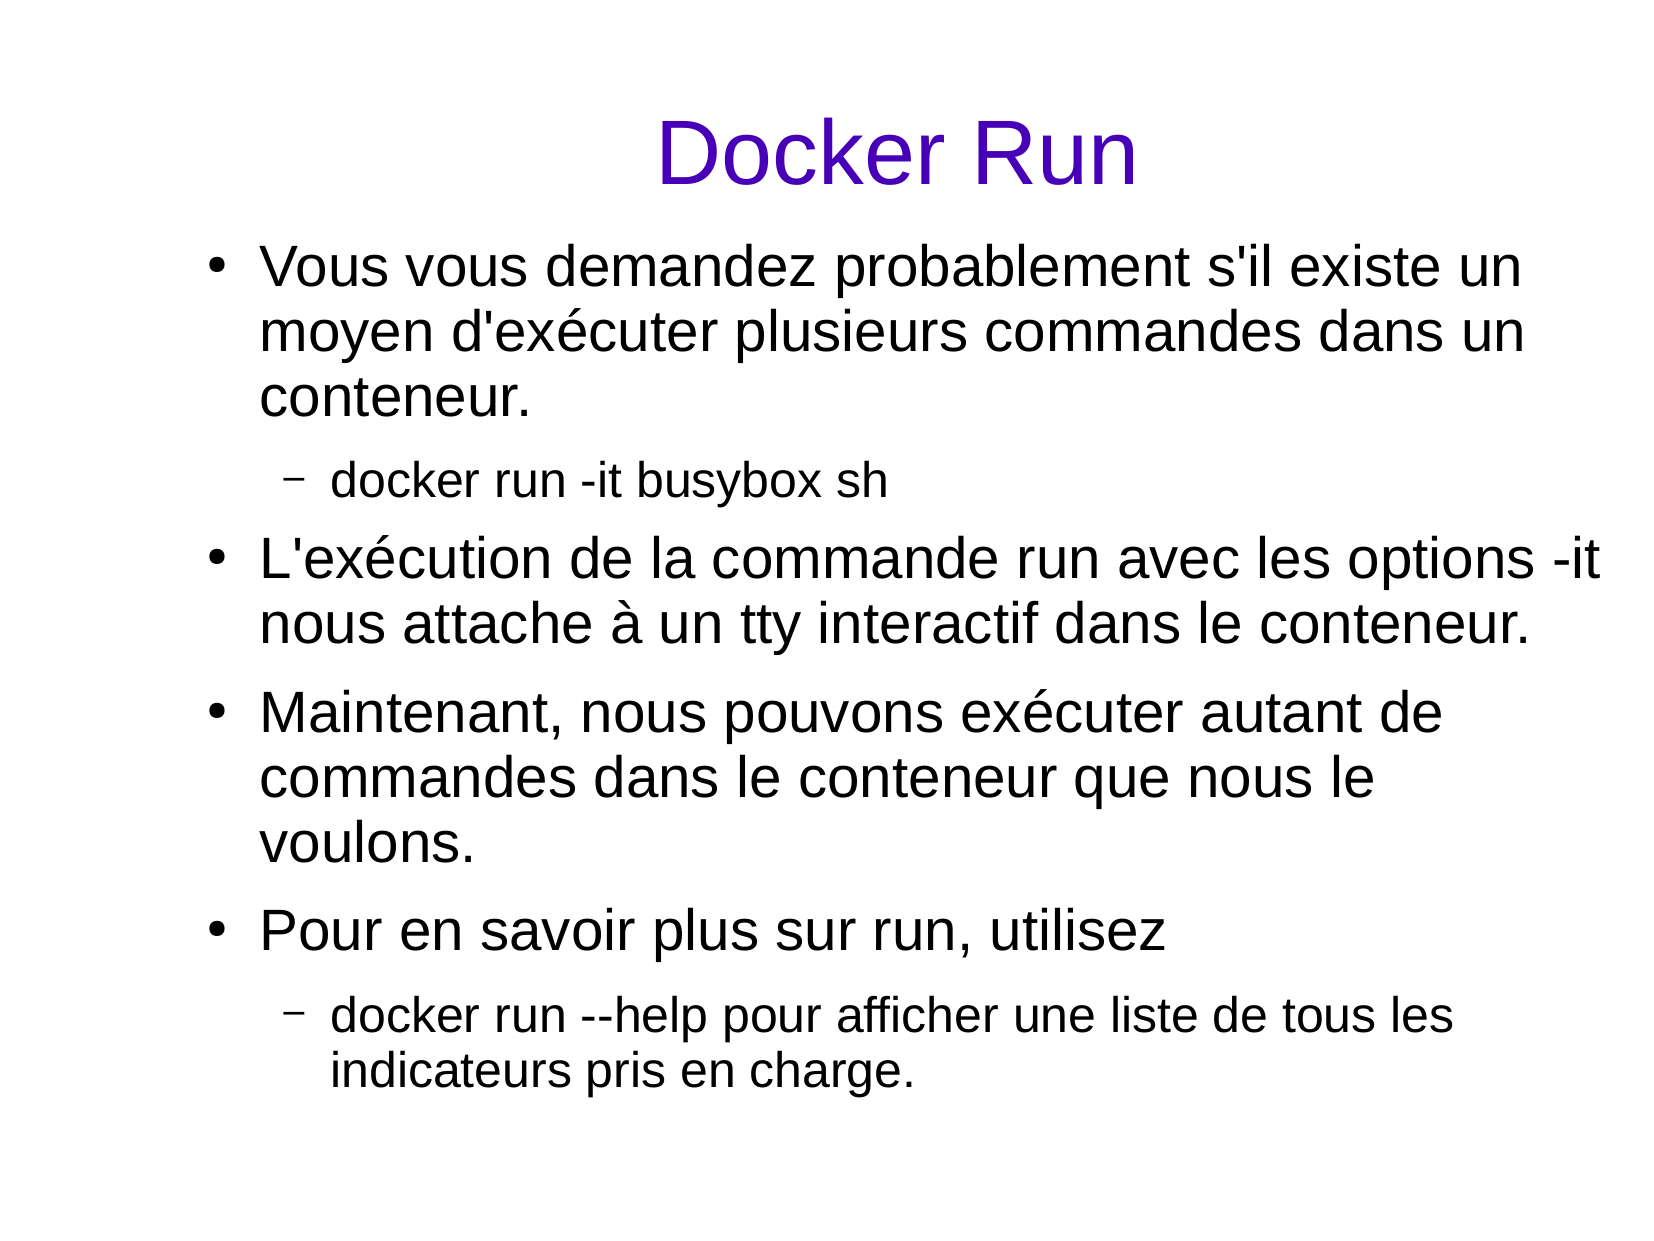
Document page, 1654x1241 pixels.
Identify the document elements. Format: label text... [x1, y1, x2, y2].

title Docker Run [82, 49, 1571, 257]
list Vous vous demandez probablement s'il existe un moyen d'exécuter plusieurs commandes dans un conteneur. docker run -it busybox sh L'exécution de la commande run avec les options -it nous attache à un tty interactif dans le conteneur. Maintenant, nous pouvons exécuter autant de commandes dans le conteneur que nous le voulons. Pour en savoir plus sur run, utilisez docker run --help pour afficher une liste de tous les indicateurs pris en charge. [118, 233, 1607, 1182]
